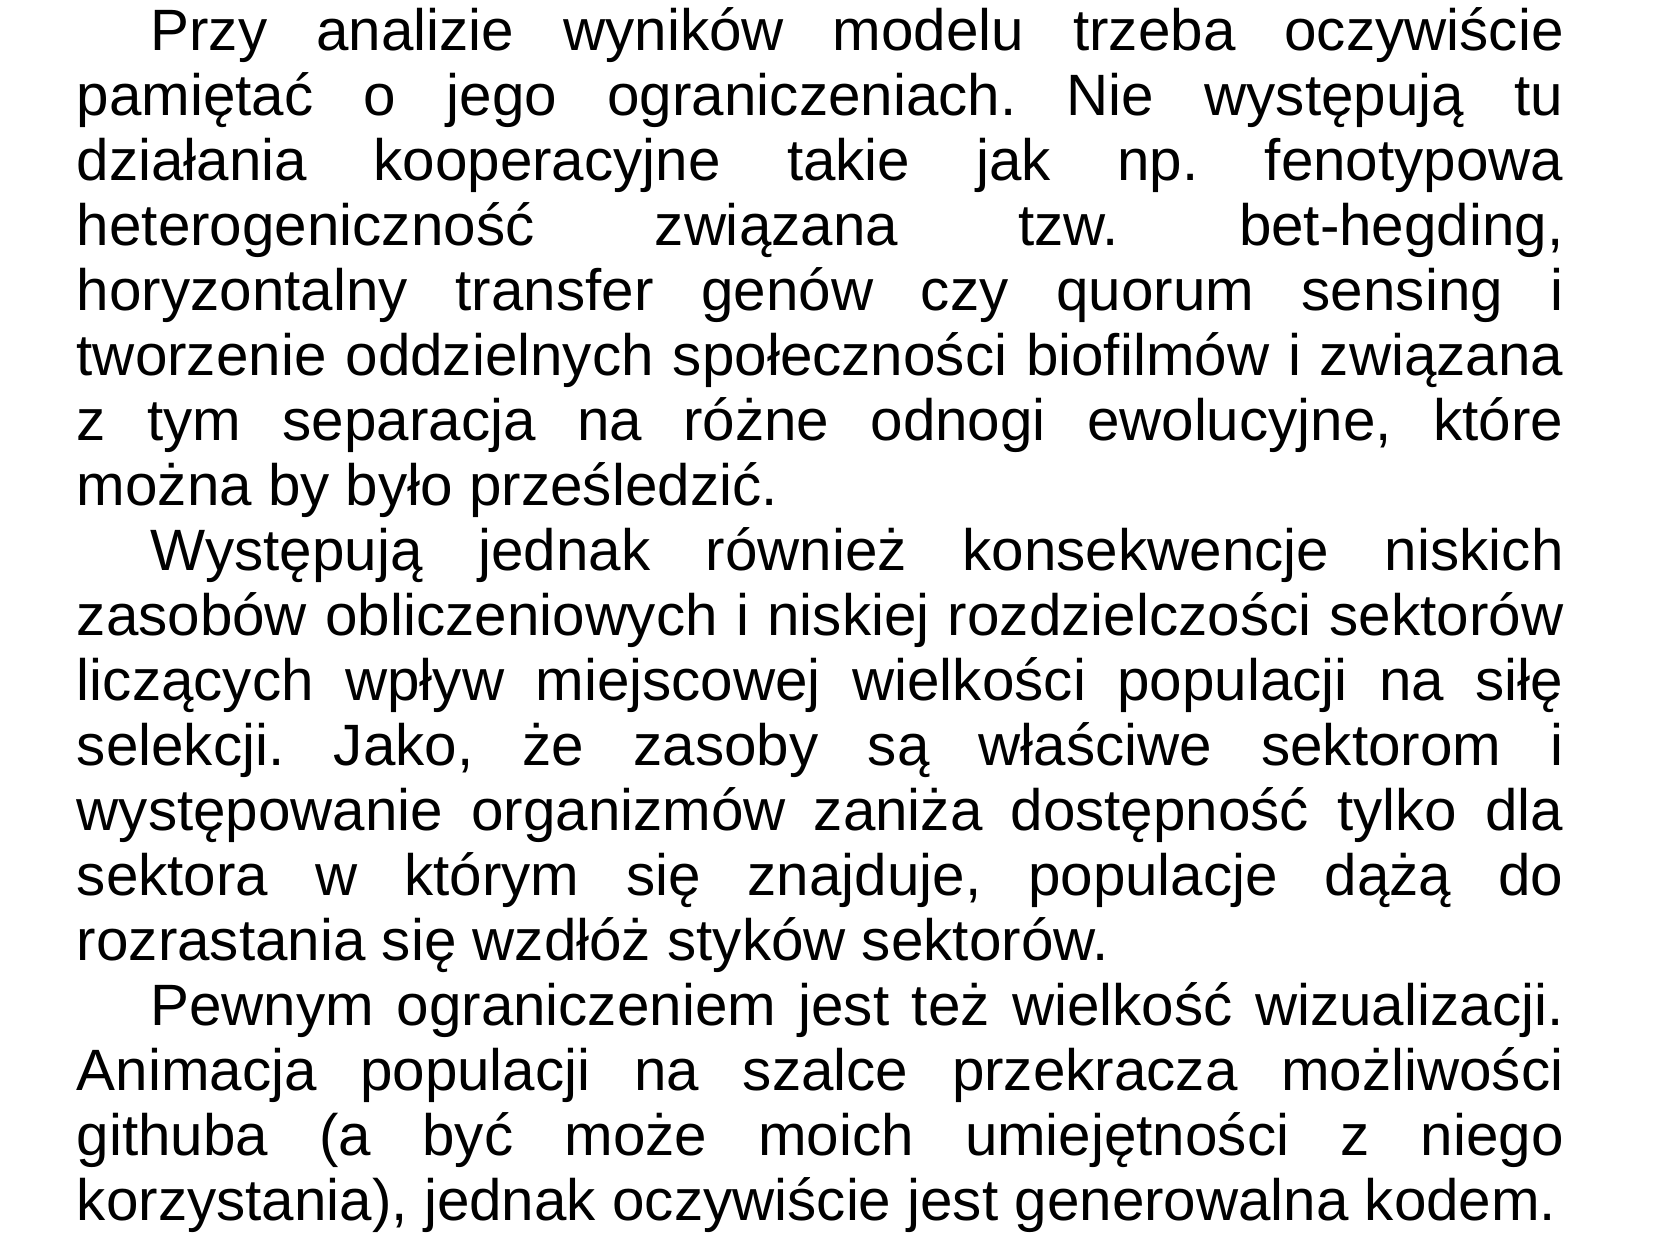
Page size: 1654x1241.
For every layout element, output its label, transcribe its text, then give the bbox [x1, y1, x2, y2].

subtitle Przy analizie wyników modelu trzeba oczywiście pamiętać o jego ograniczeniach. Nie występują tu działania kooperacyjne takie jak np. fenotypowa heterogeniczność związana tzw. bet-hegding, horyzontalny transfer genów czy quorum sensing i tworzenie oddzielnych społeczności biofilmów i związana z tym separacja na różne odnogi ewolucyjne, które można by było prześledzić. Występują jednak również konsekwencje niskich zasobów obliczeniowych i niskiej rozdzielczości sektorów liczących wpływ miejscowej wielkości populacji na siłę selekcji. Jako, że zasoby są właściwe sektorom i występowanie organizmów zaniża dostępność tylko dla sektora w którym się znajduje, populacje dążą do rozrastania się wzdłóż styków sektorów. Pewnym ograniczeniem jest też wielkość wizualizacji. Animacja populacji na szalce przekracza możliwości githuba (a być może moich umiejętności z niego korzystania), jednak oczywiście jest generowalna kodem. [76, 0, 1565, 1231]
